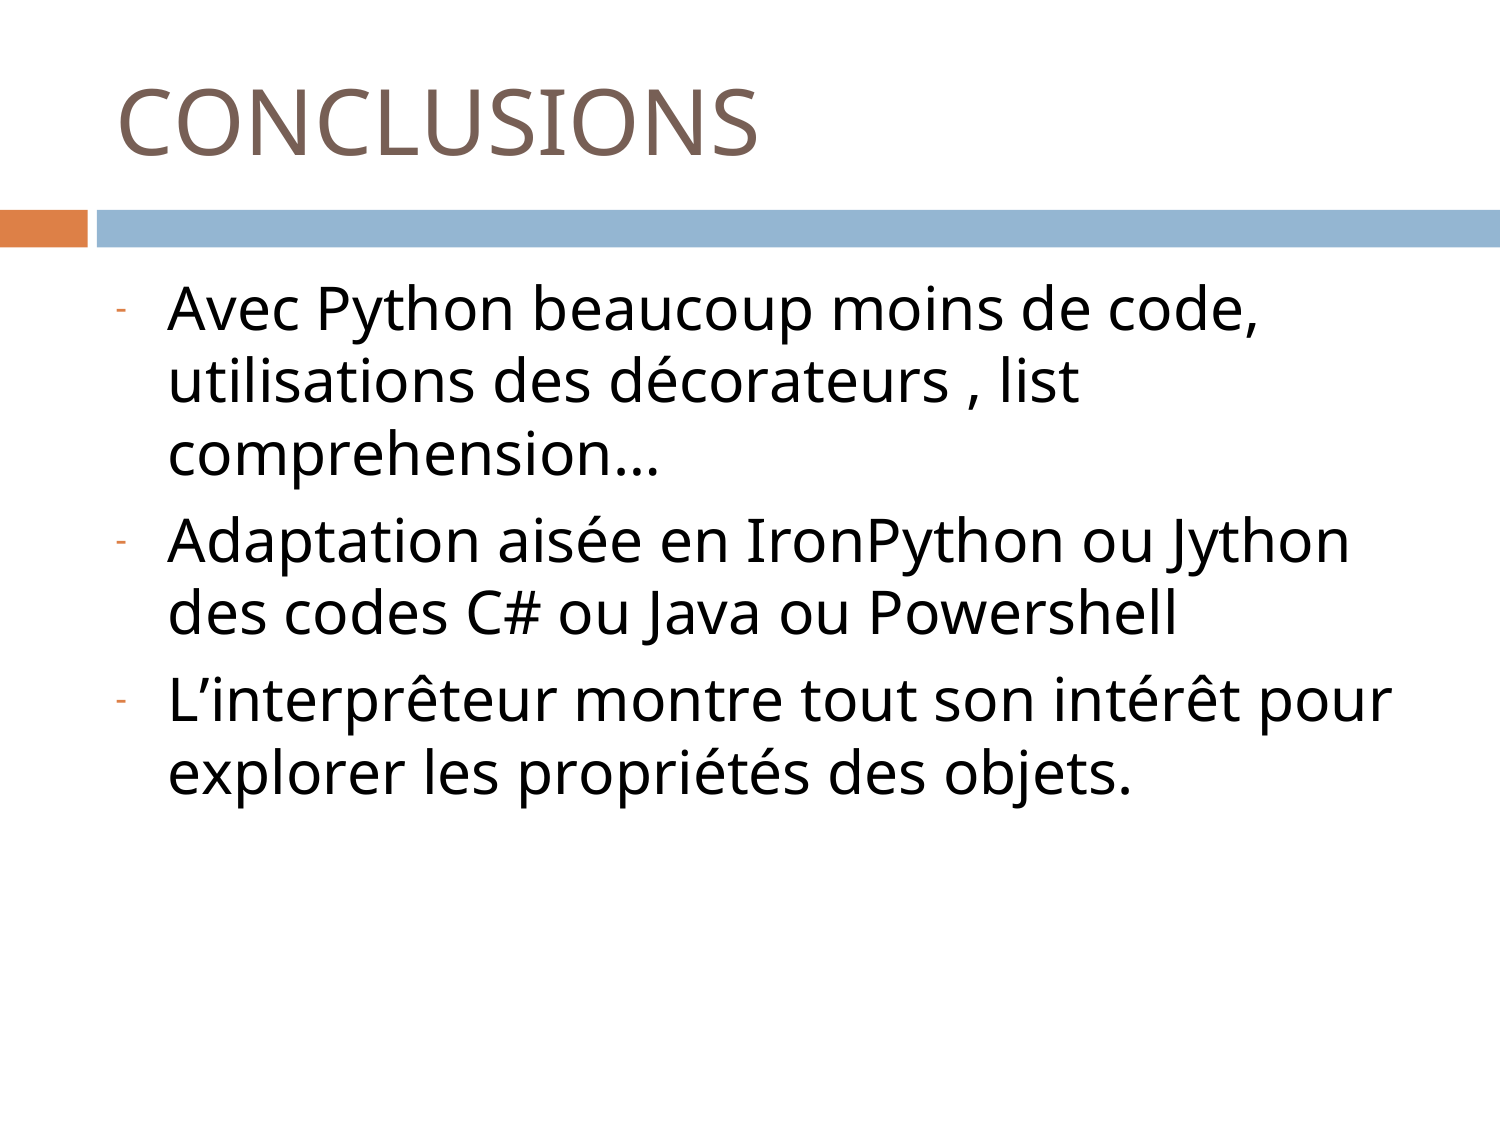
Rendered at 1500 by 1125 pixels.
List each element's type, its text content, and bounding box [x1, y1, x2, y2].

list Avec Python beaucoup moins de code, utilisations des décorateurs , list comprehension… Adaptation aisée en IronPython ou Jython des codes C# ou Java ou Powershell L’interprêteur montre tout son intérêt pour explorer les propriétés des objets. [100, 262, 1438, 1125]
title CONCLUSIONS [100, 37, 1438, 201]
